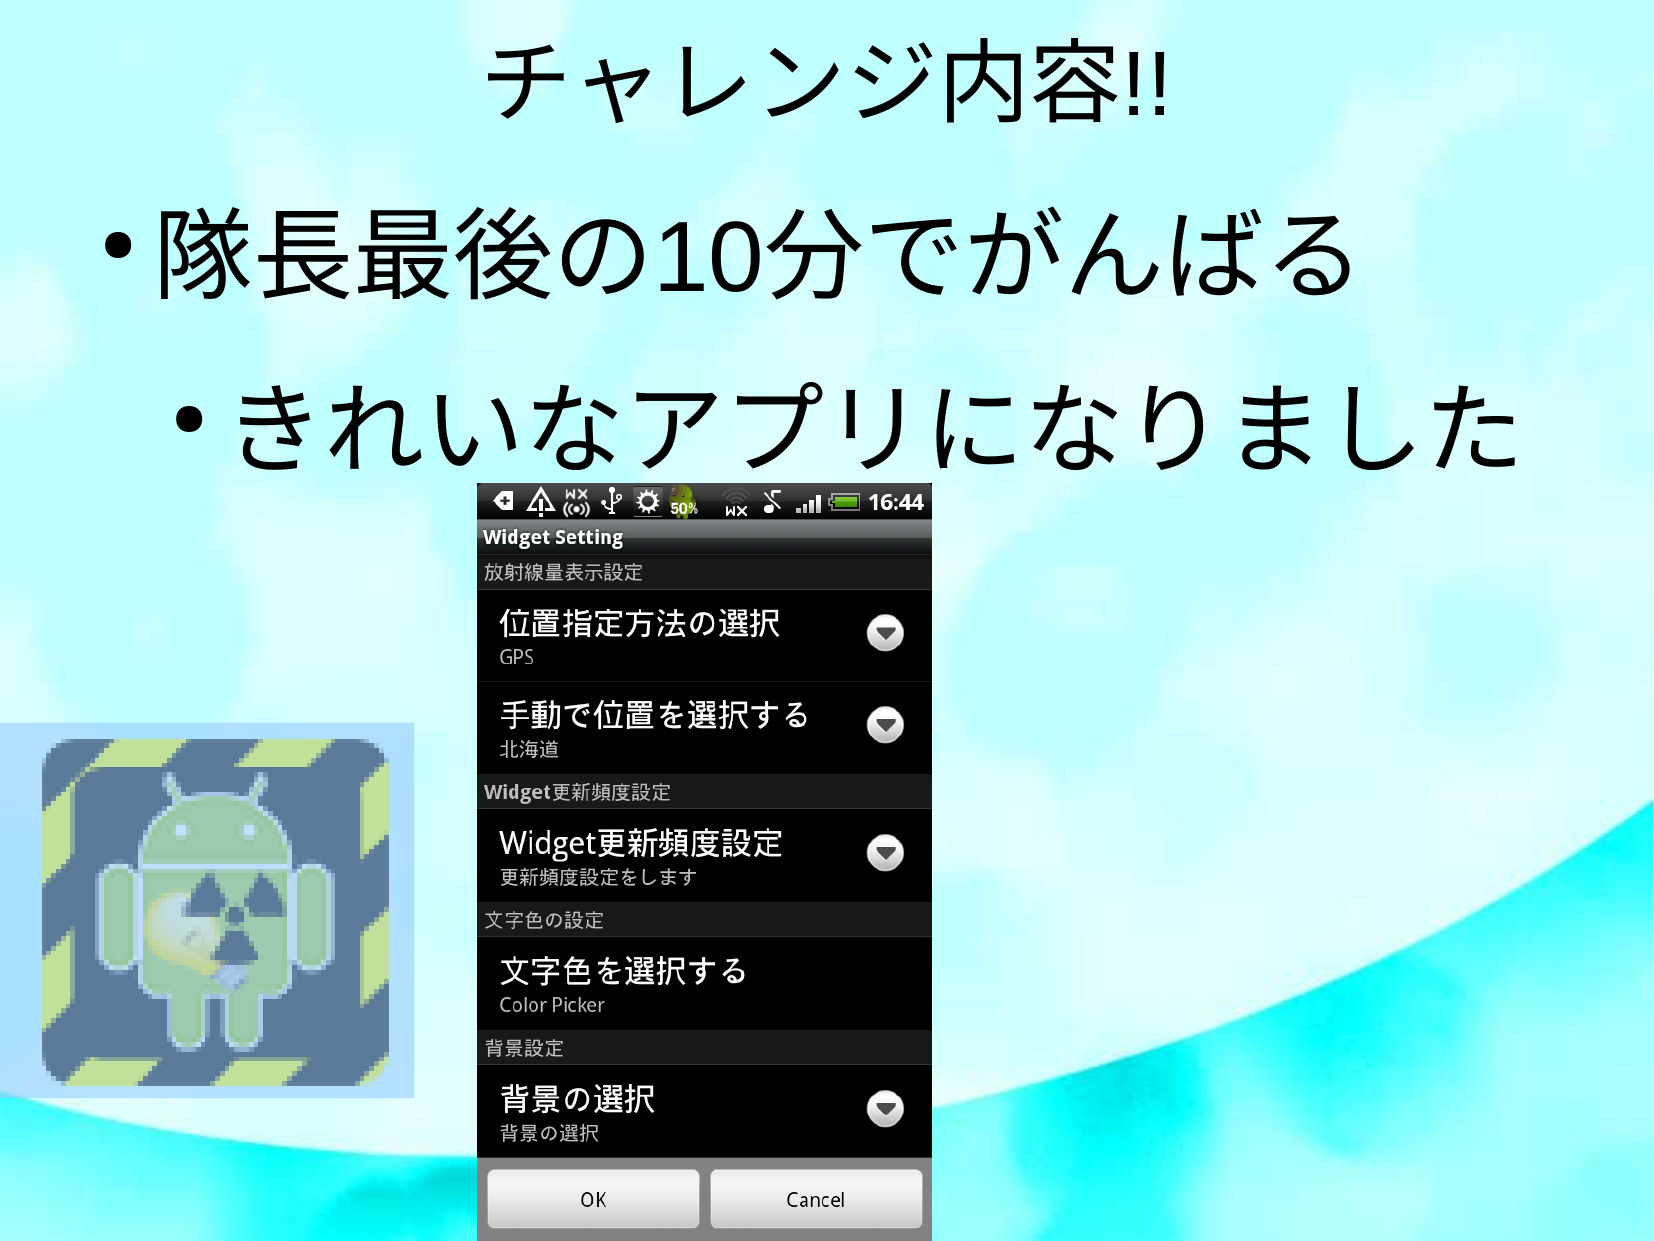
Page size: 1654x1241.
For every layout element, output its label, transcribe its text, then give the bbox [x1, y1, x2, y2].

list 隊長最後の10分でがんばる きれいなアプリになりました [82, 175, 1571, 994]
title チャレンジ内容!! [82, 13, 1571, 138]
picture [0, 0, 1654, 1241]
